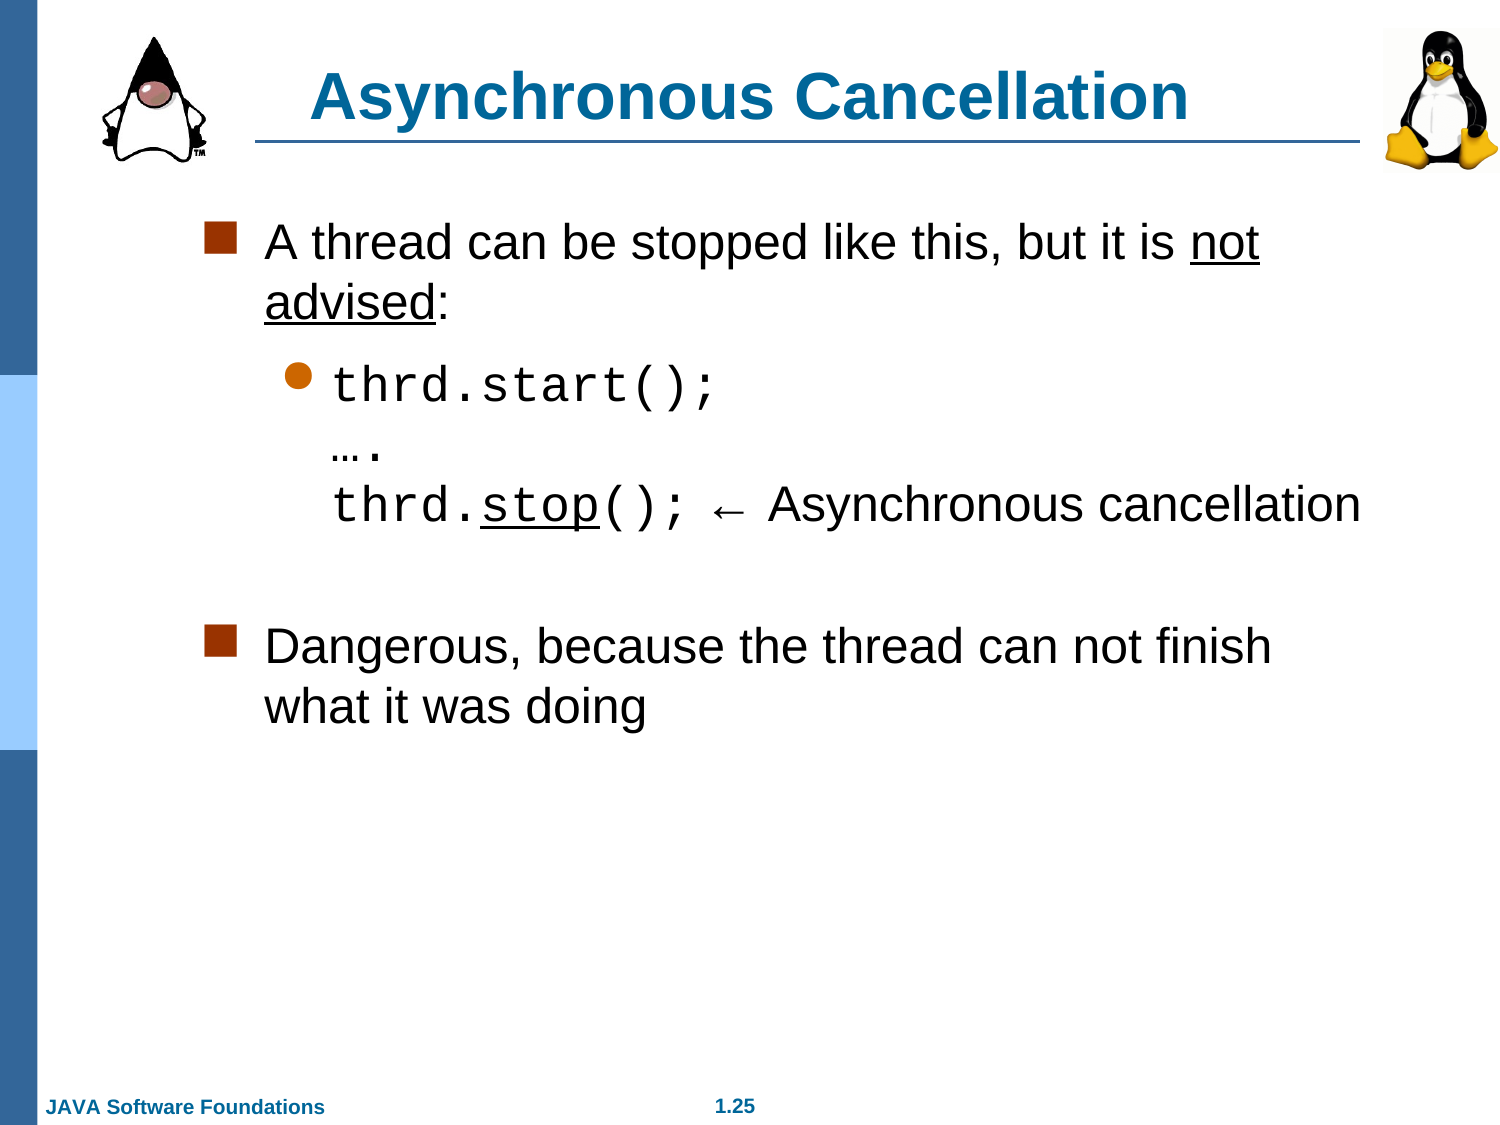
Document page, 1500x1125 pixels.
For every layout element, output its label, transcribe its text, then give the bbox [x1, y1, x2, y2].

picture [54, 0, 255, 200]
picture [1383, 28, 1500, 173]
list A thread can be stopped like this, but it is not advised: thrd.start(); …. thrd.stop(); ← Asynchronous cancellation Dangerous, because the thread can not finish what it was doing [193, 201, 1388, 1022]
title Asynchronous Cancellation [75, 44, 1426, 141]
